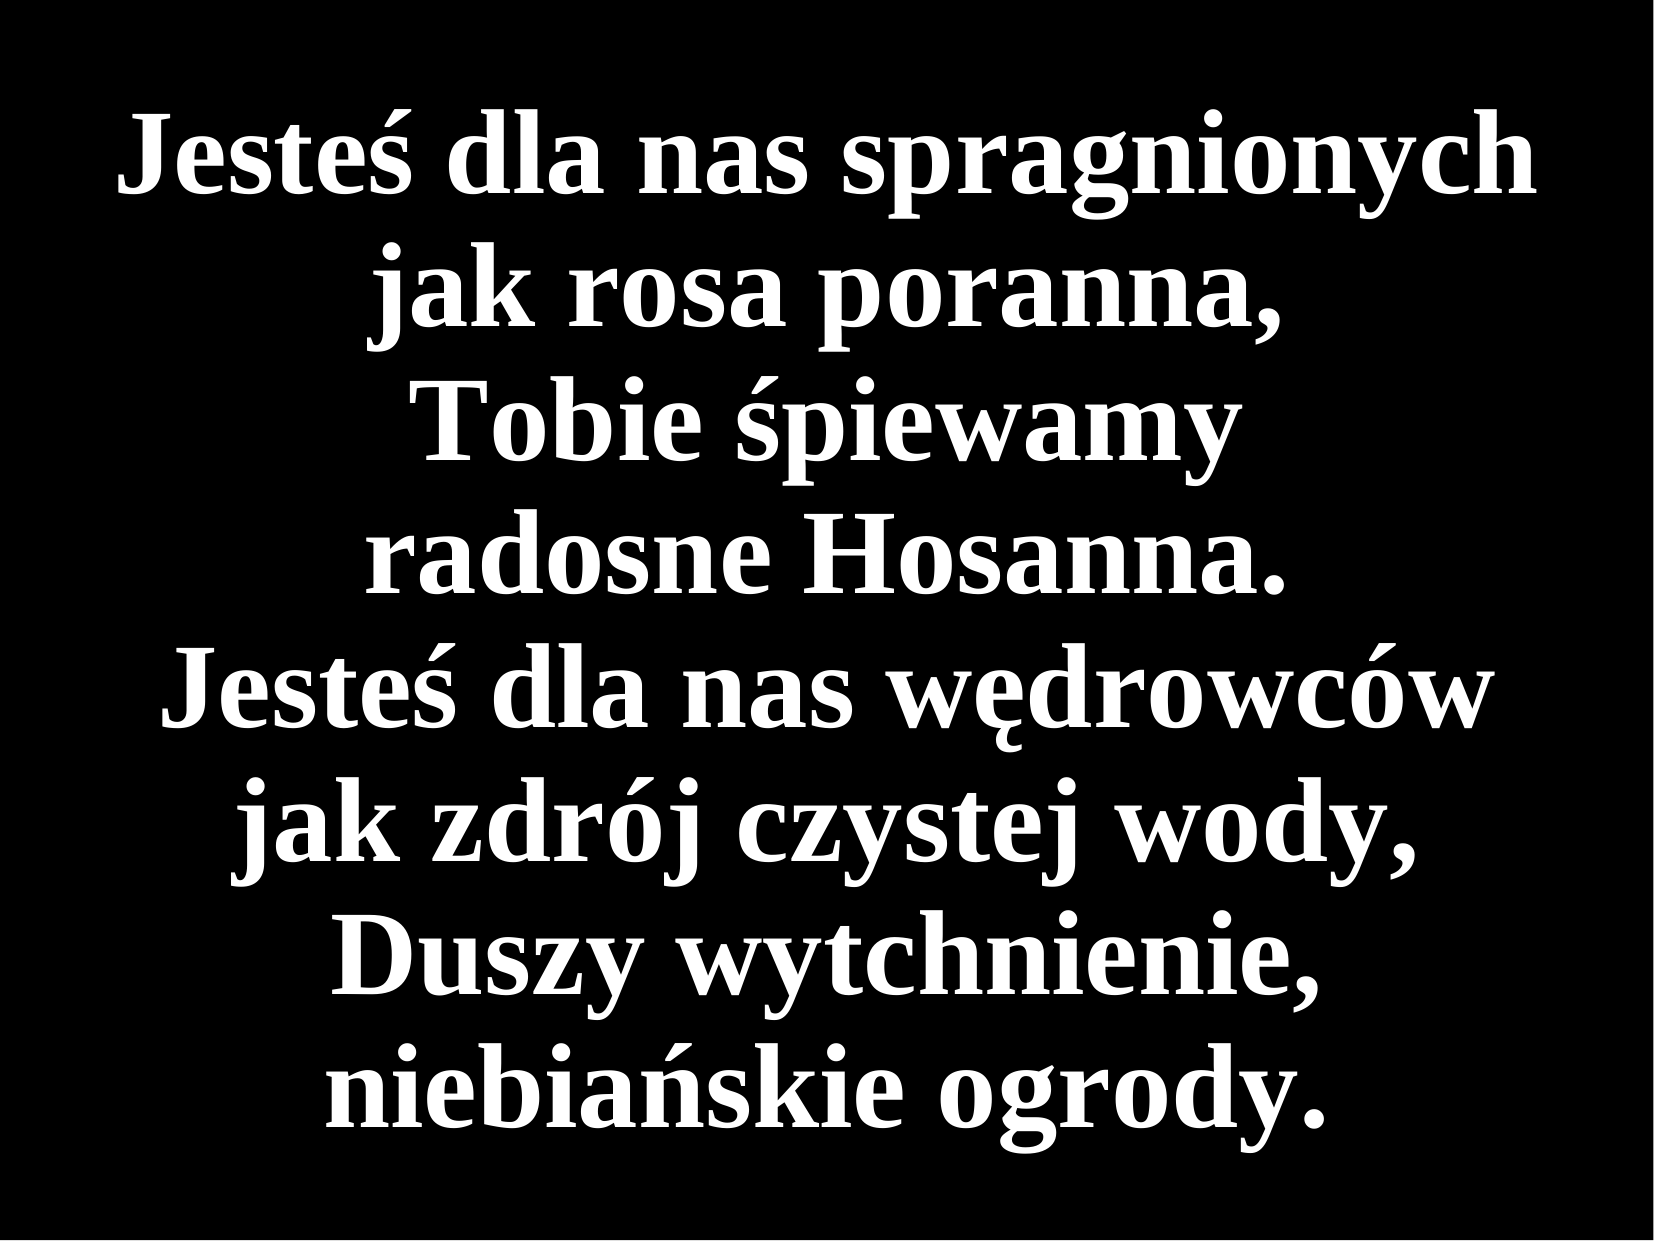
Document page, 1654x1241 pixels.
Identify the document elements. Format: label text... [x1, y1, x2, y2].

title Jesteś dla nas spragnionych jak rosa poranna, Tobie śpiewamy radosne Hosanna. Jesteś dla nas wędrowców jak zdrój czystej wody, Duszy wytchnienie, niebiańskie ogrody. [0, 0, 1654, 1241]
